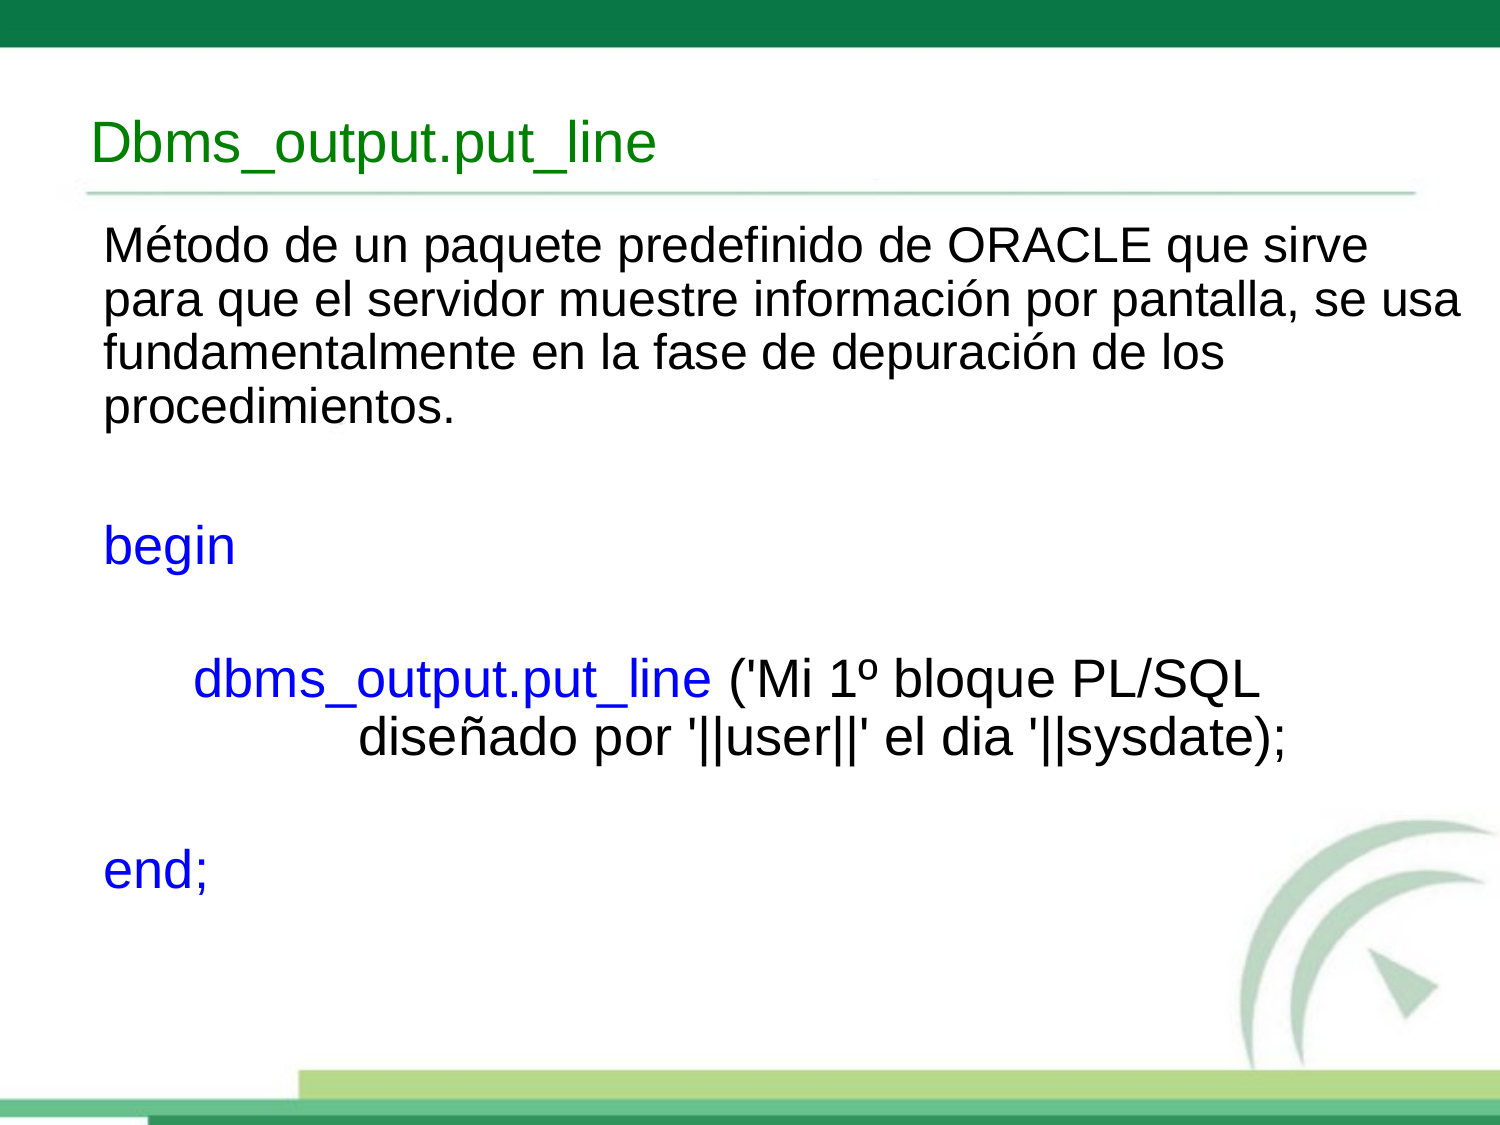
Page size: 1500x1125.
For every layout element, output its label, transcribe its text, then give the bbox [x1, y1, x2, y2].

picture [0, 0, 1500, 1125]
list Método de un paquete predefinido de ORACLE que sirve para que el servidor muestre información por pantalla, se usa fundamentalmente en la fase de depuración de los procedimientos. bbegin d dbms_output.put_line ('Mi 1º bloque PL/SQL diseñado por '||user||' el dia '||sysdate); eend; / [88, 211, 1485, 991]
title Dbms_output.put_line [75, 45, 1426, 233]
